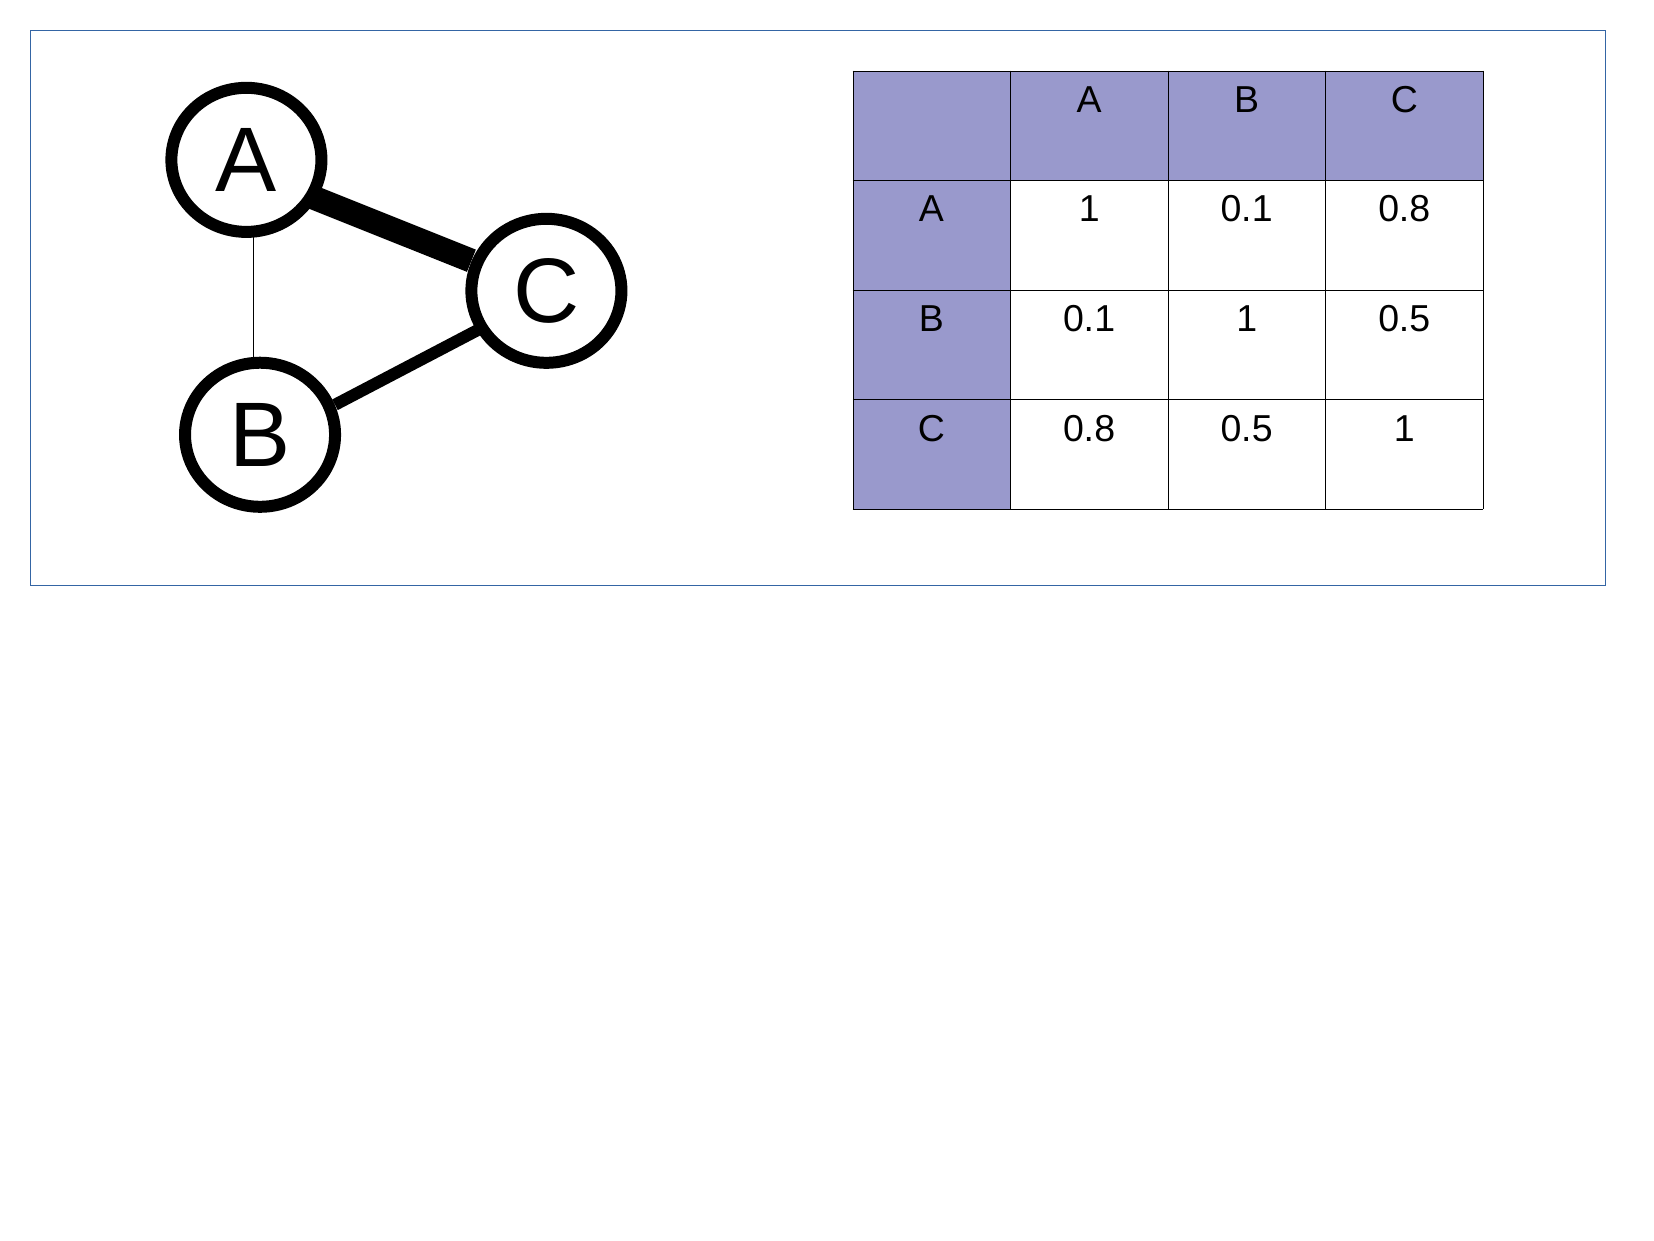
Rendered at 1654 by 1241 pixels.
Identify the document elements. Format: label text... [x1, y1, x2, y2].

table_cell A [854, 181, 1010, 290]
table_header B [1169, 72, 1325, 180]
table_cell 1 [1011, 181, 1168, 290]
table_header A [1011, 72, 1168, 180]
table_cell 0.8 [1326, 181, 1483, 290]
text_box [30, 30, 1606, 586]
text_box B [185, 362, 336, 507]
text_box C [471, 218, 622, 363]
table_cell C [854, 400, 1010, 509]
table_cell 0.1 [1011, 291, 1168, 399]
text_box A [171, 87, 322, 232]
table_cell 0.1 [1169, 181, 1325, 290]
table_cell B [854, 291, 1010, 399]
table_cell 0.8 [1011, 400, 1168, 509]
table_header [854, 72, 1010, 180]
table_header C [1326, 72, 1483, 180]
table_cell 0.5 [1169, 400, 1325, 509]
table_cell 1 [1169, 291, 1325, 399]
table_cell 1 [1326, 400, 1483, 509]
table_cell 0.5 [1326, 291, 1483, 399]
